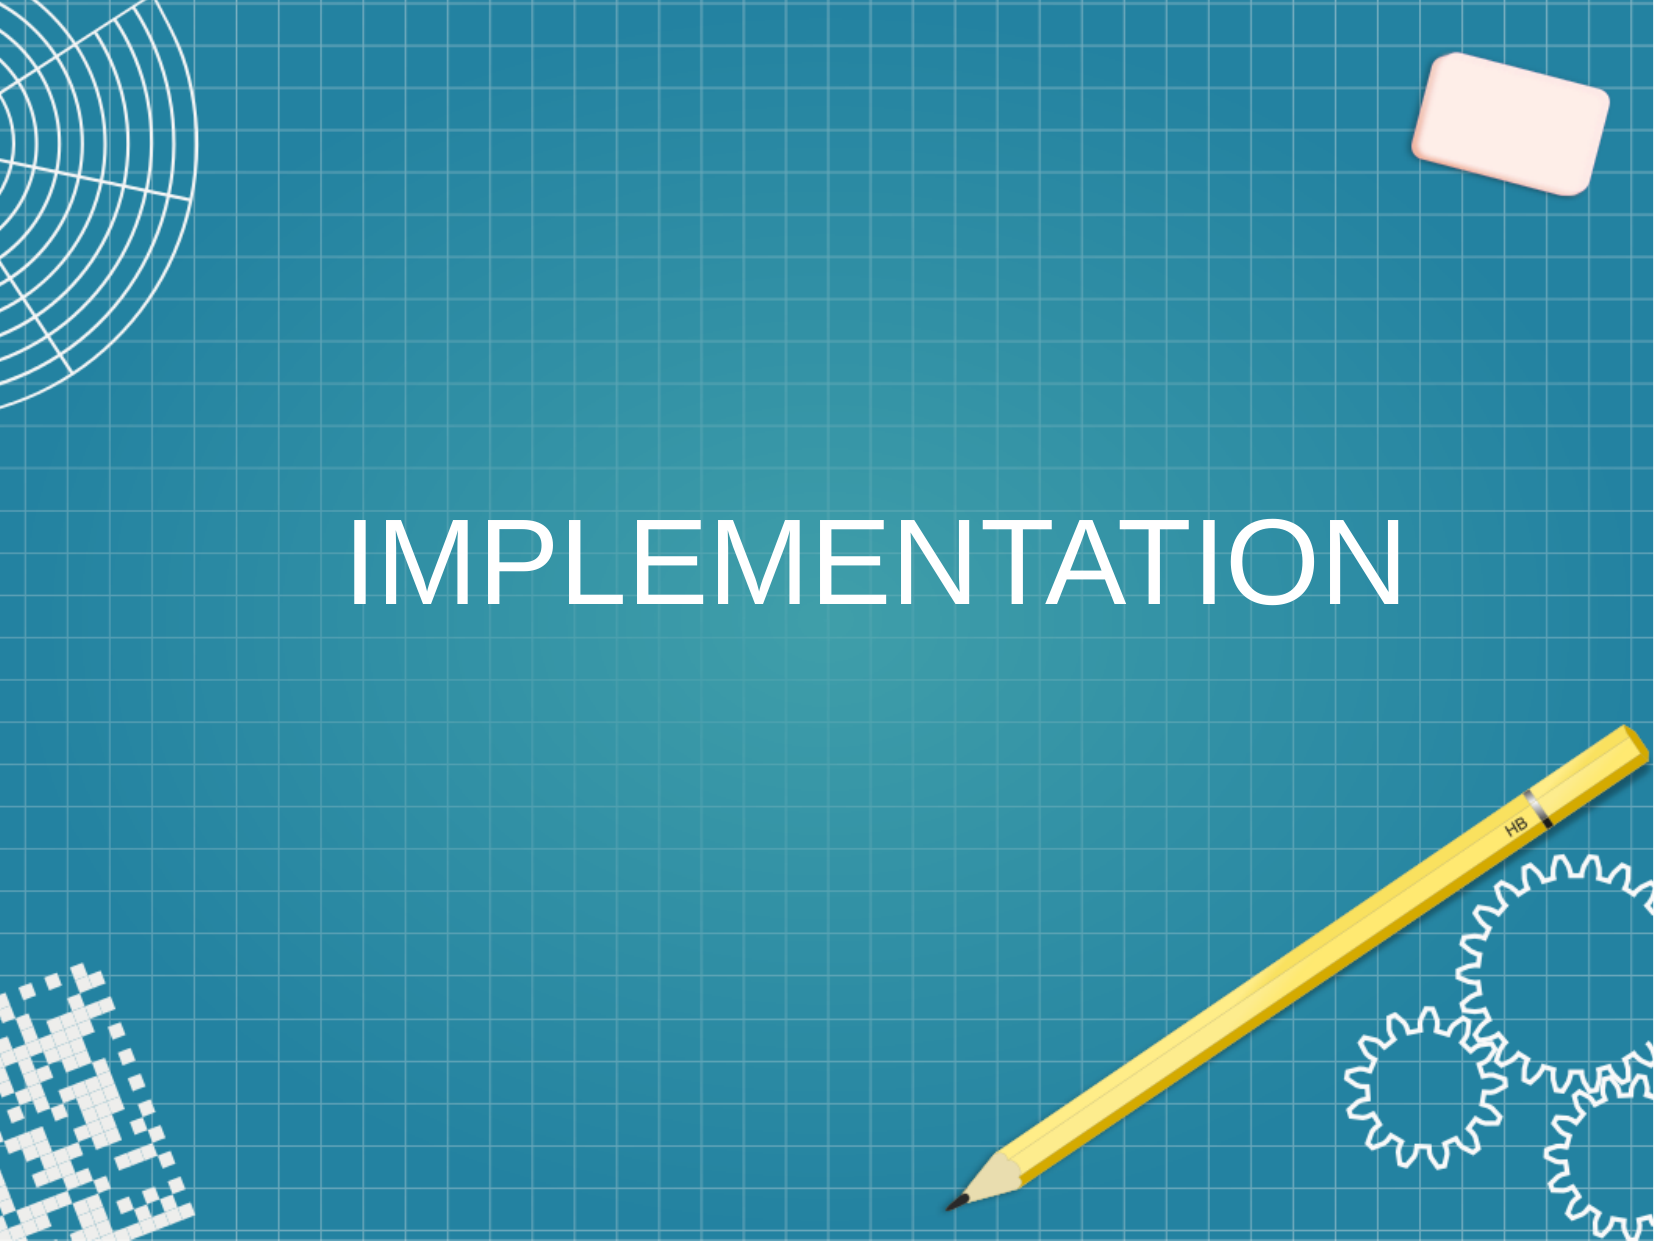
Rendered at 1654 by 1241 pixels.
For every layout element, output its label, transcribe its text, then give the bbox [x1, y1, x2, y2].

picture [0, 0, 1654, 1241]
title IMPLEMENTATION [132, 420, 1621, 704]
